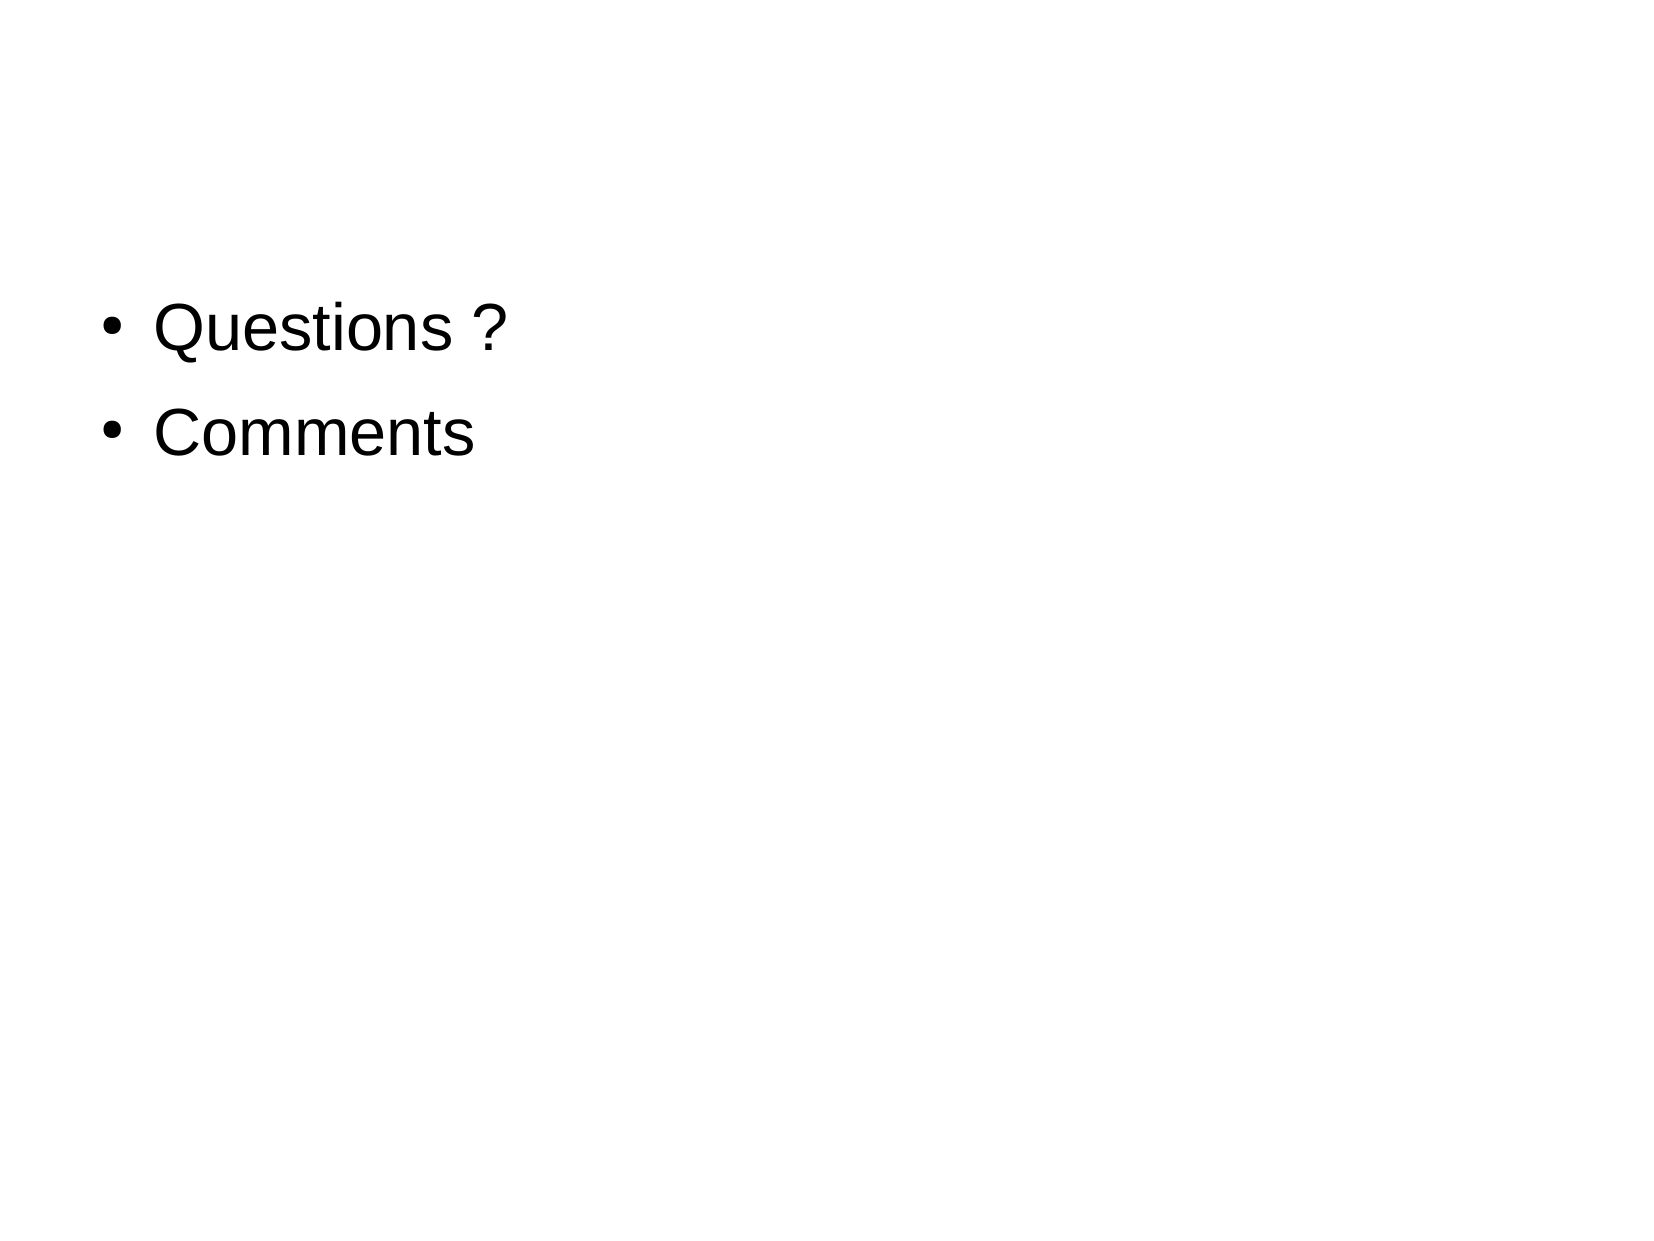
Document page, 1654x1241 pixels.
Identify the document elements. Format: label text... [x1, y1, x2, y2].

list Questions ? Comments [82, 290, 1571, 1010]
